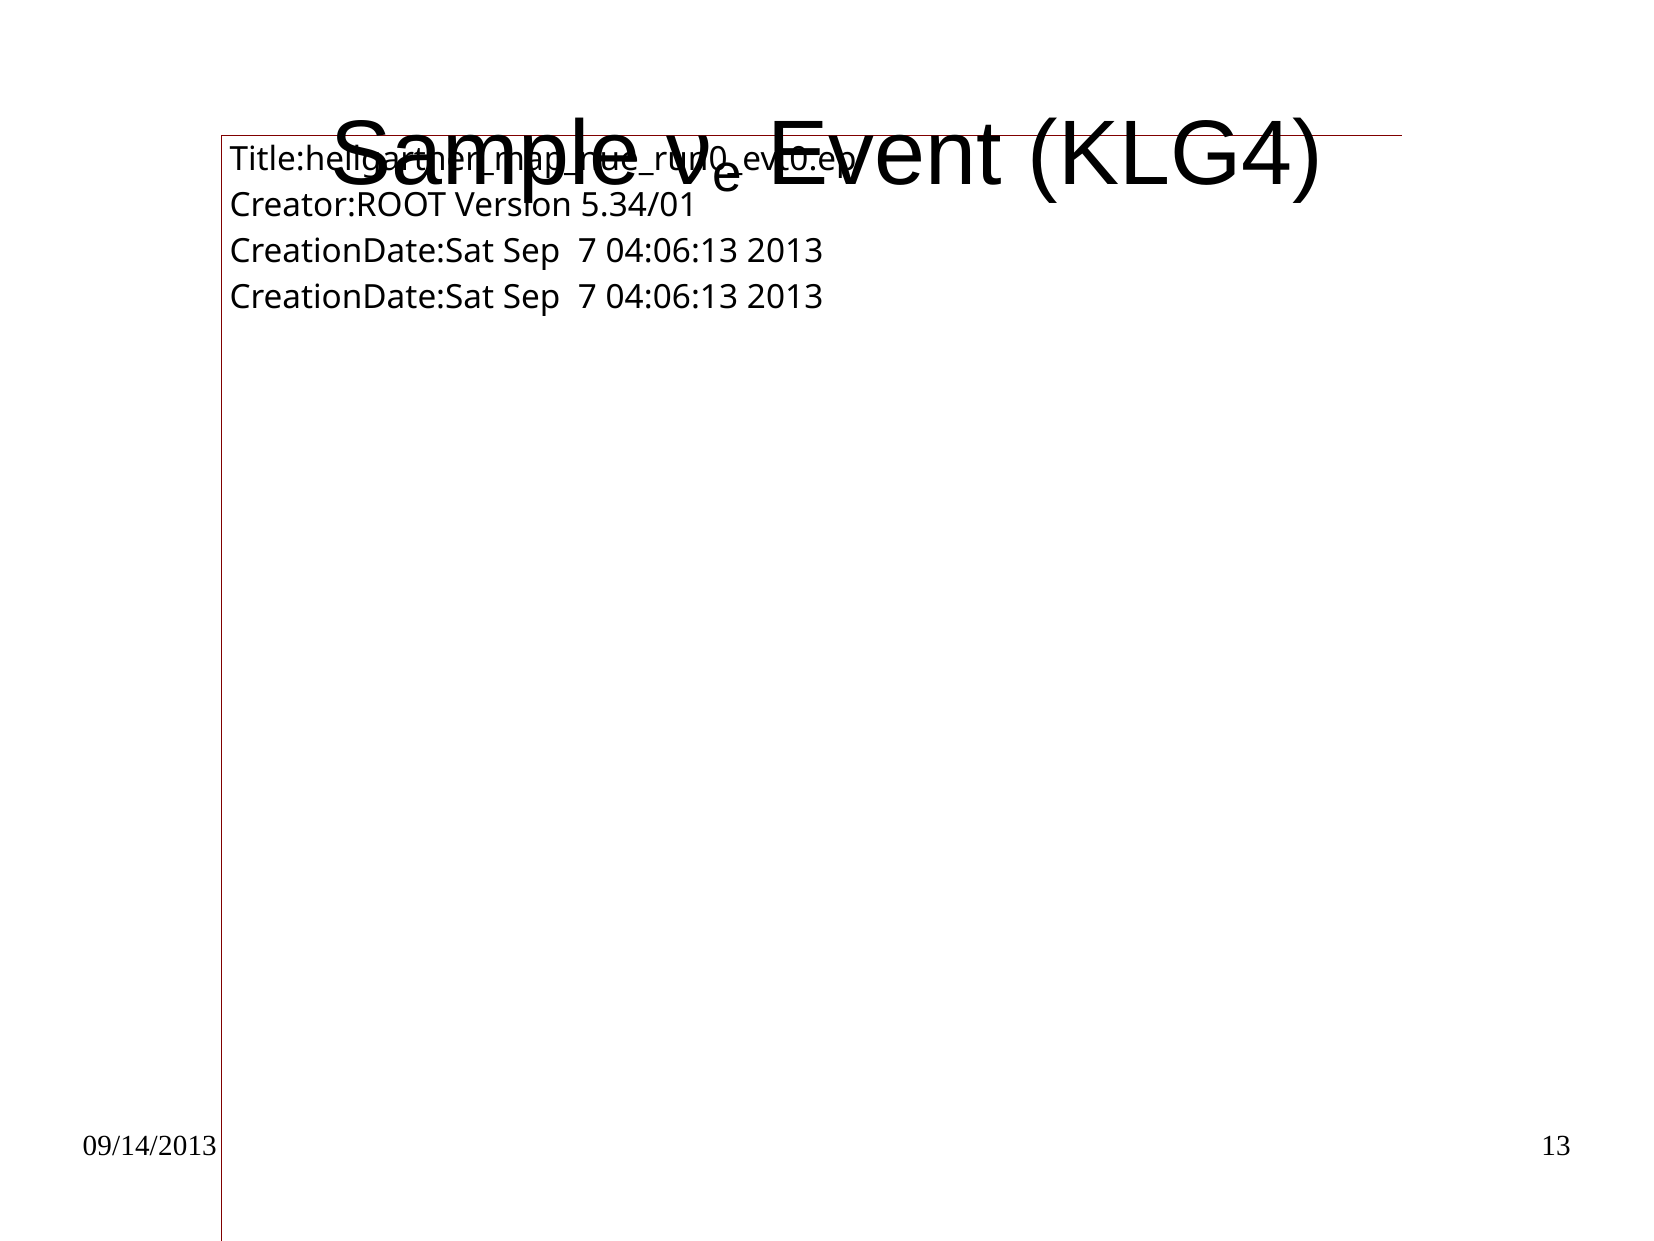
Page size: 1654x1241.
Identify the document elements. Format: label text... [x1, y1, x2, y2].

title Sample νe Event (KLG4) [82, 49, 1571, 257]
picture [218, 257, 1402, 1241]
